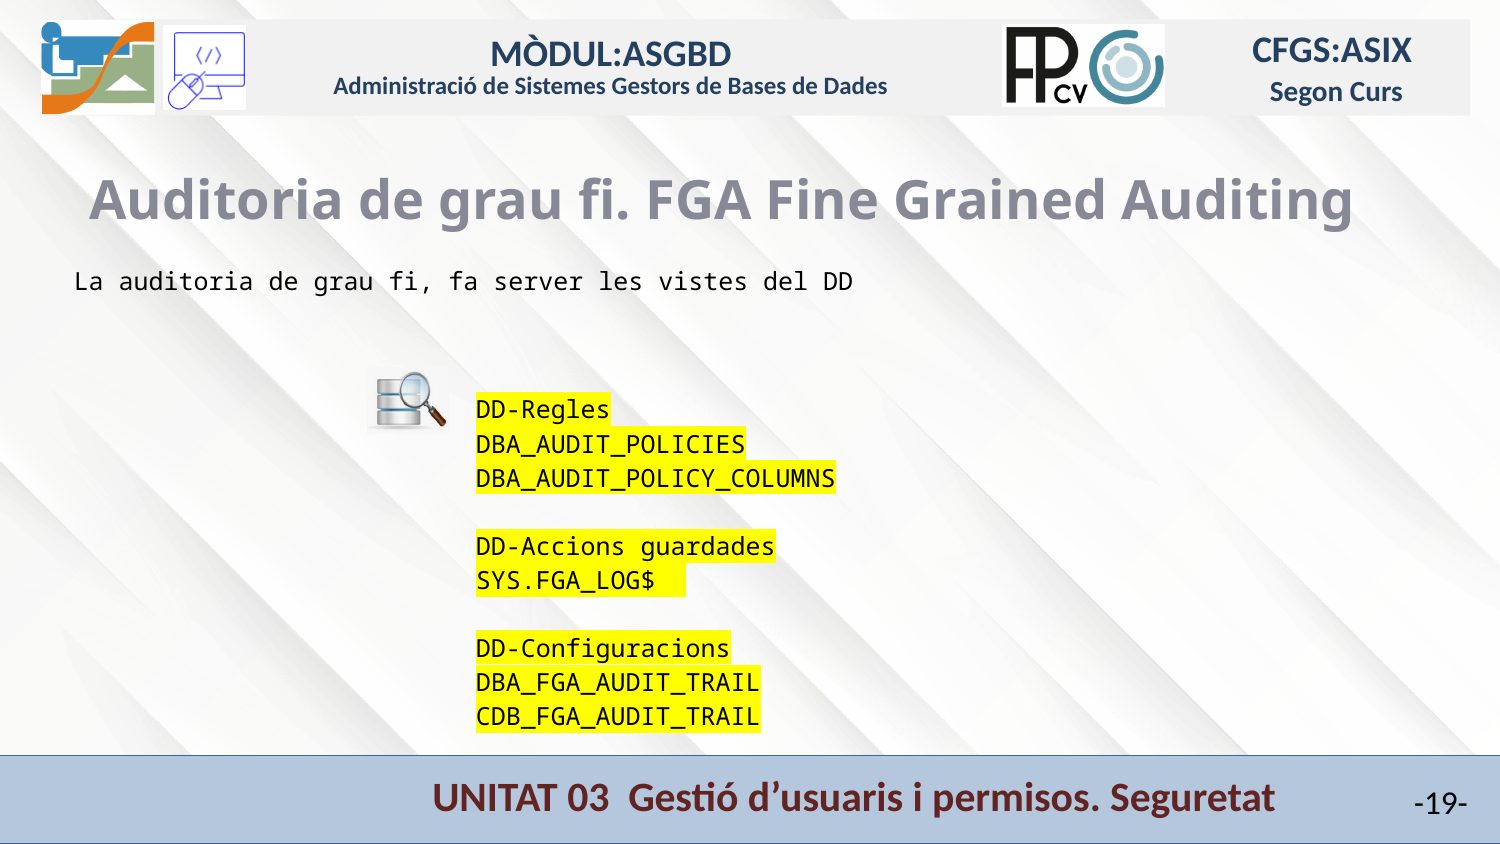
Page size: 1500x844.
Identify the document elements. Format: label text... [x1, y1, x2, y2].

picture [0, 0, 1500, 755]
text_box La auditoria de grau fi, fa server les vistes del DD [59, 256, 1339, 349]
title Auditoria de grau fi. FGA Fine Grained Auditing [89, 165, 1407, 241]
text_box DD-Regles DBA_AUDIT_POLICIES DBA_AUDIT_POLICY_COLUMNS DD-Accions guardades SYS.FGA_LOG$ DD-Configuracions DBA_FGA_AUDIT_TRAIL CDB_FGA_AUDIT_TRAIL [460, 384, 862, 650]
